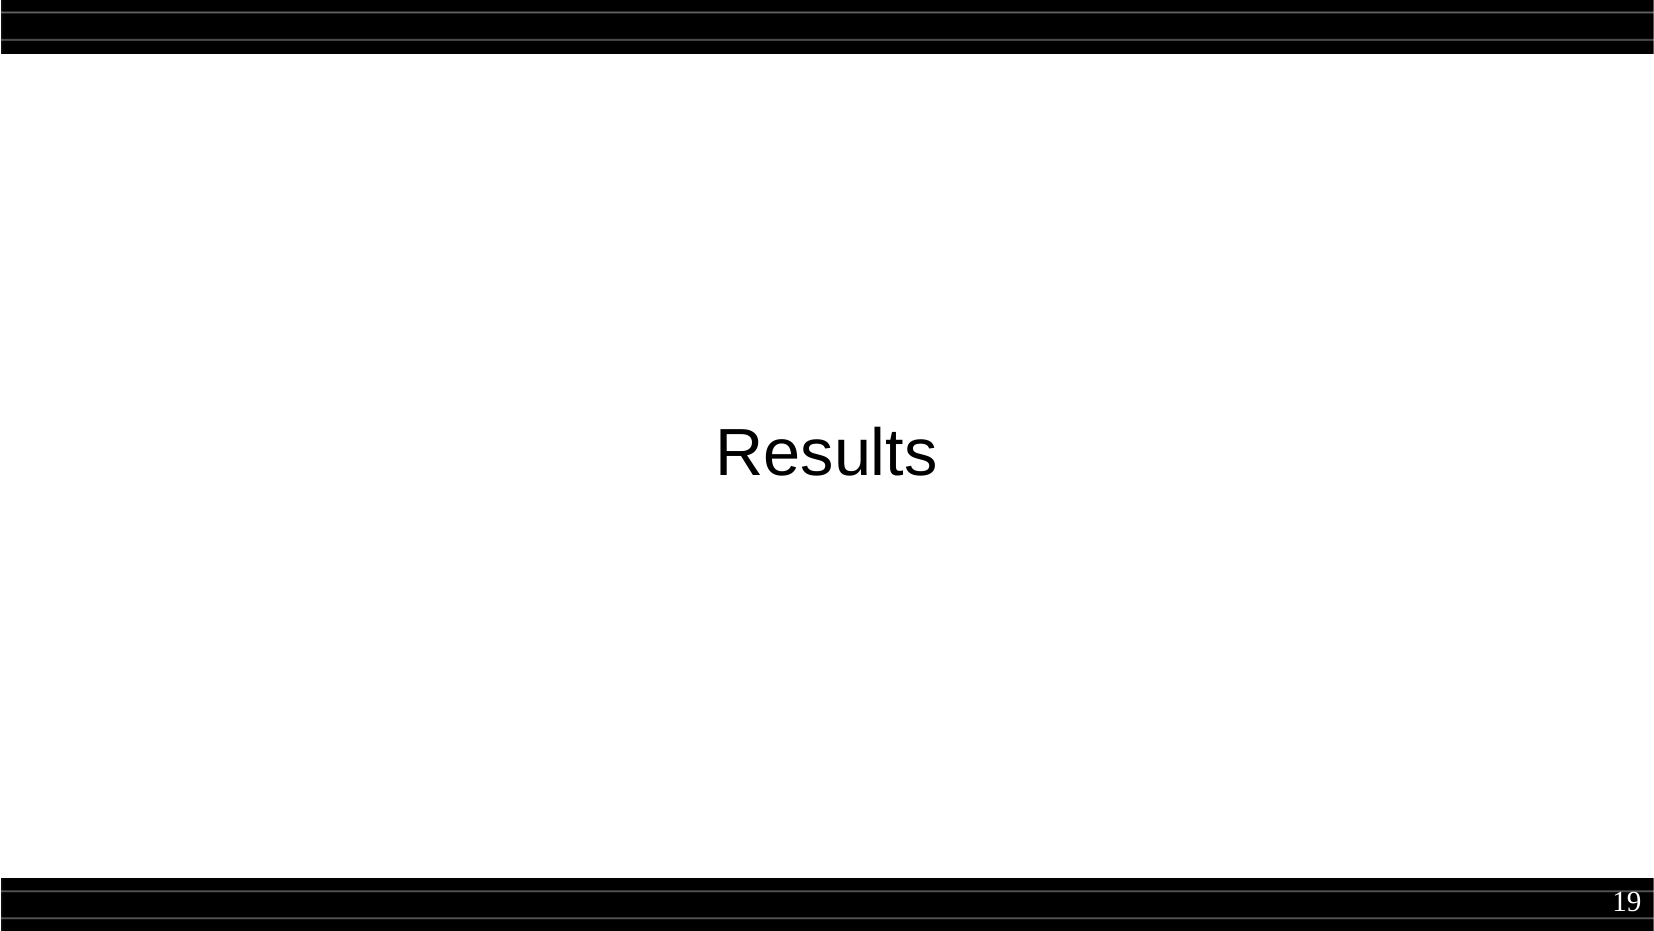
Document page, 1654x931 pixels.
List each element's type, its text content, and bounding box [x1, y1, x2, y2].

subtitle Results [82, 92, 1571, 813]
picture [1, 878, 1654, 931]
picture [1, 0, 1654, 54]
